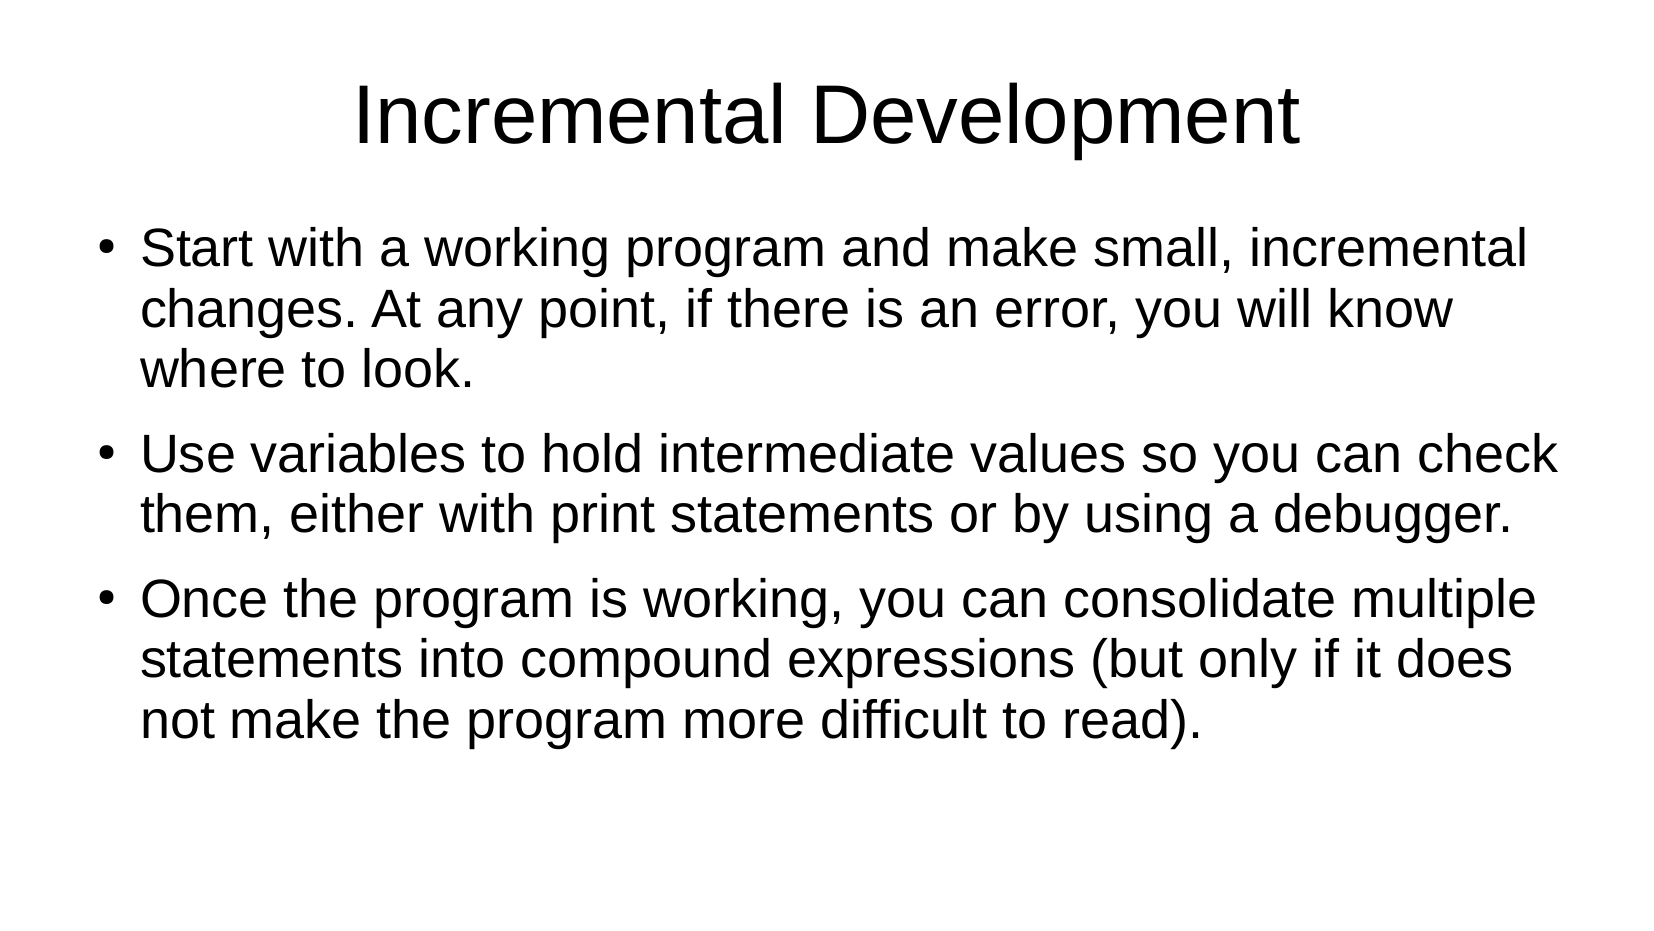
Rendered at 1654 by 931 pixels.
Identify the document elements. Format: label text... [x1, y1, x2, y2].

list Start with a working program and make small, incremental changes. At any point, if there is an error, you will know where to look. Use variables to hold intermediate values so you can check them, either with print statements or by using a debugger. Once the program is working, you can consolidate multiple statements into compound expressions (but only if it does not make the program more difficult to read). [82, 217, 1571, 758]
title Incremental Development [82, 37, 1571, 193]
